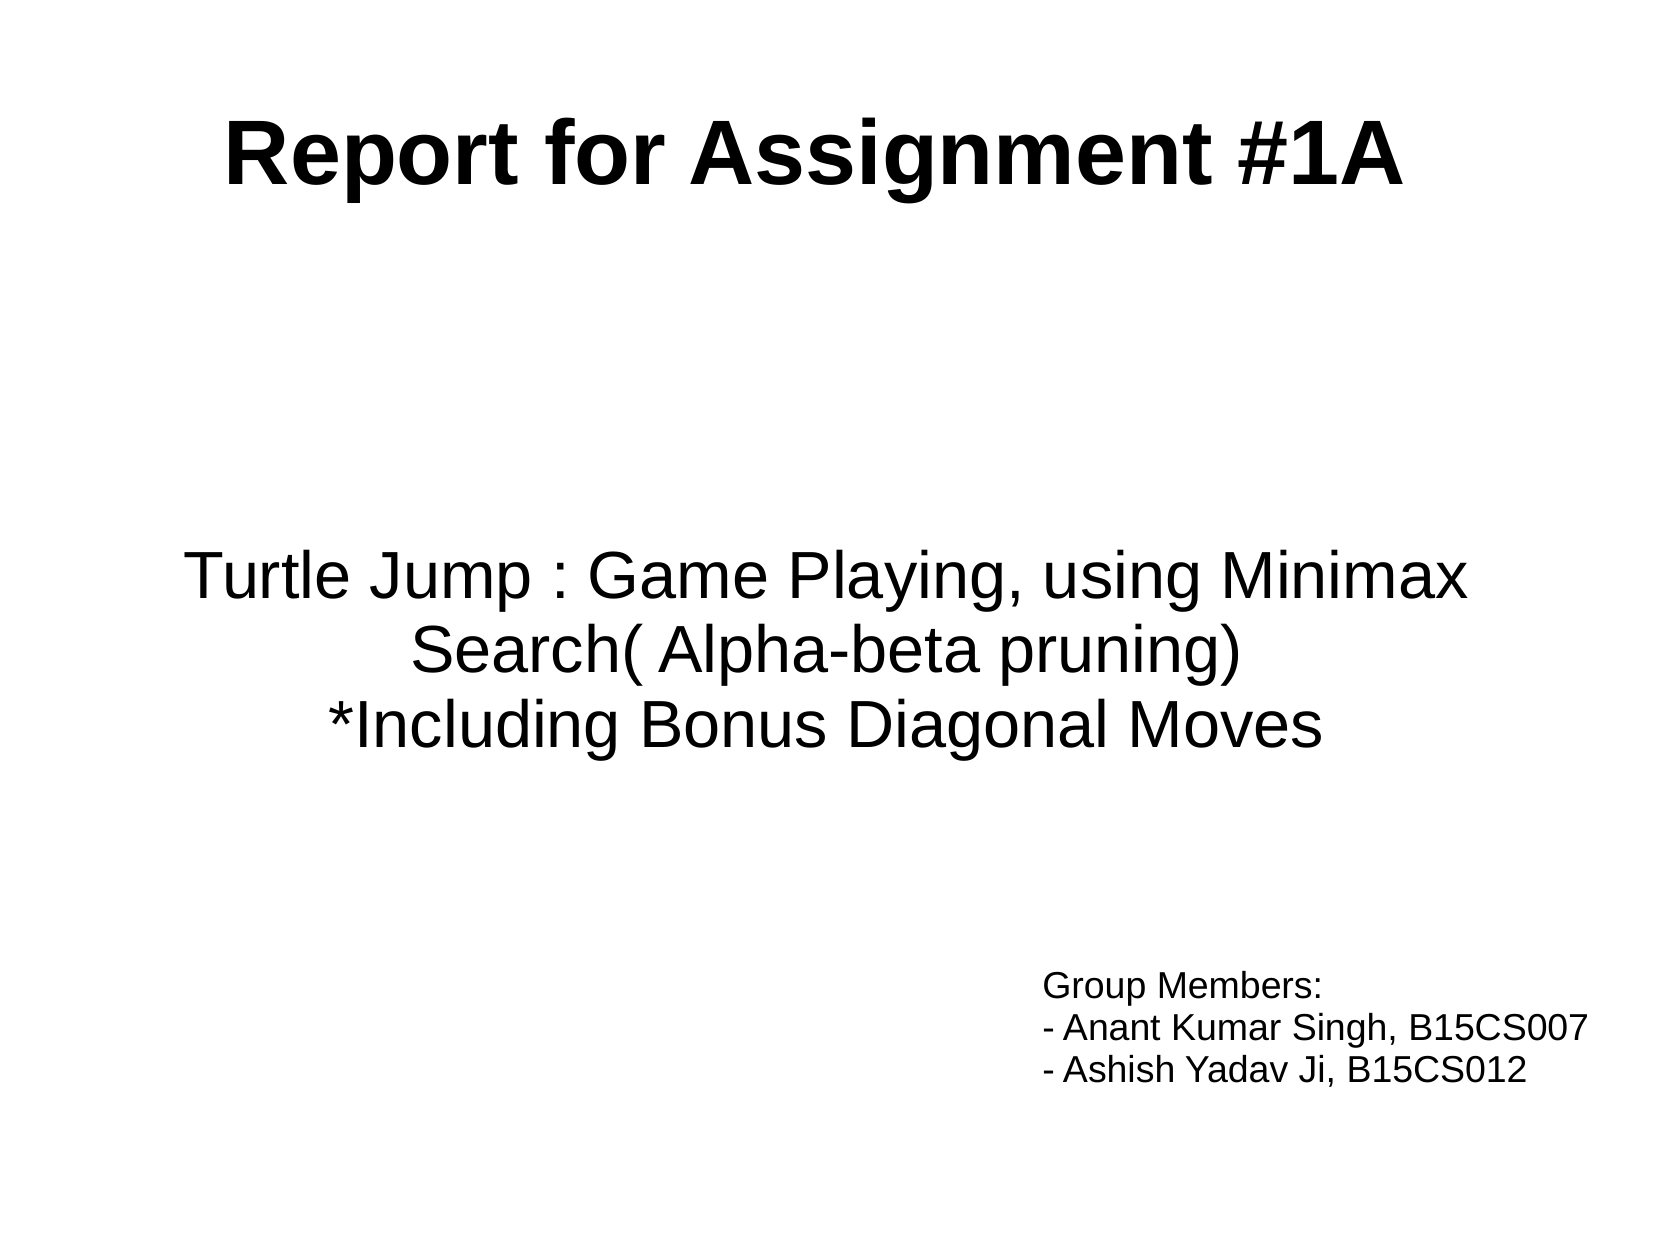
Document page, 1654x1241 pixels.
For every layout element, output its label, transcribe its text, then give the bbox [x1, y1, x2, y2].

title Report for Assignment #1A [82, 49, 1571, 257]
subtitle Turtle Jump : Game Playing, using Minimax Search( Alpha-beta pruning) *Including Bonus Diagonal Moves [82, 290, 1571, 1010]
text_box Group Members: - Anant Kumar Singh, B15CS007 - Ashish Yadav Ji, B15CS012 [1027, 956, 1619, 1140]
